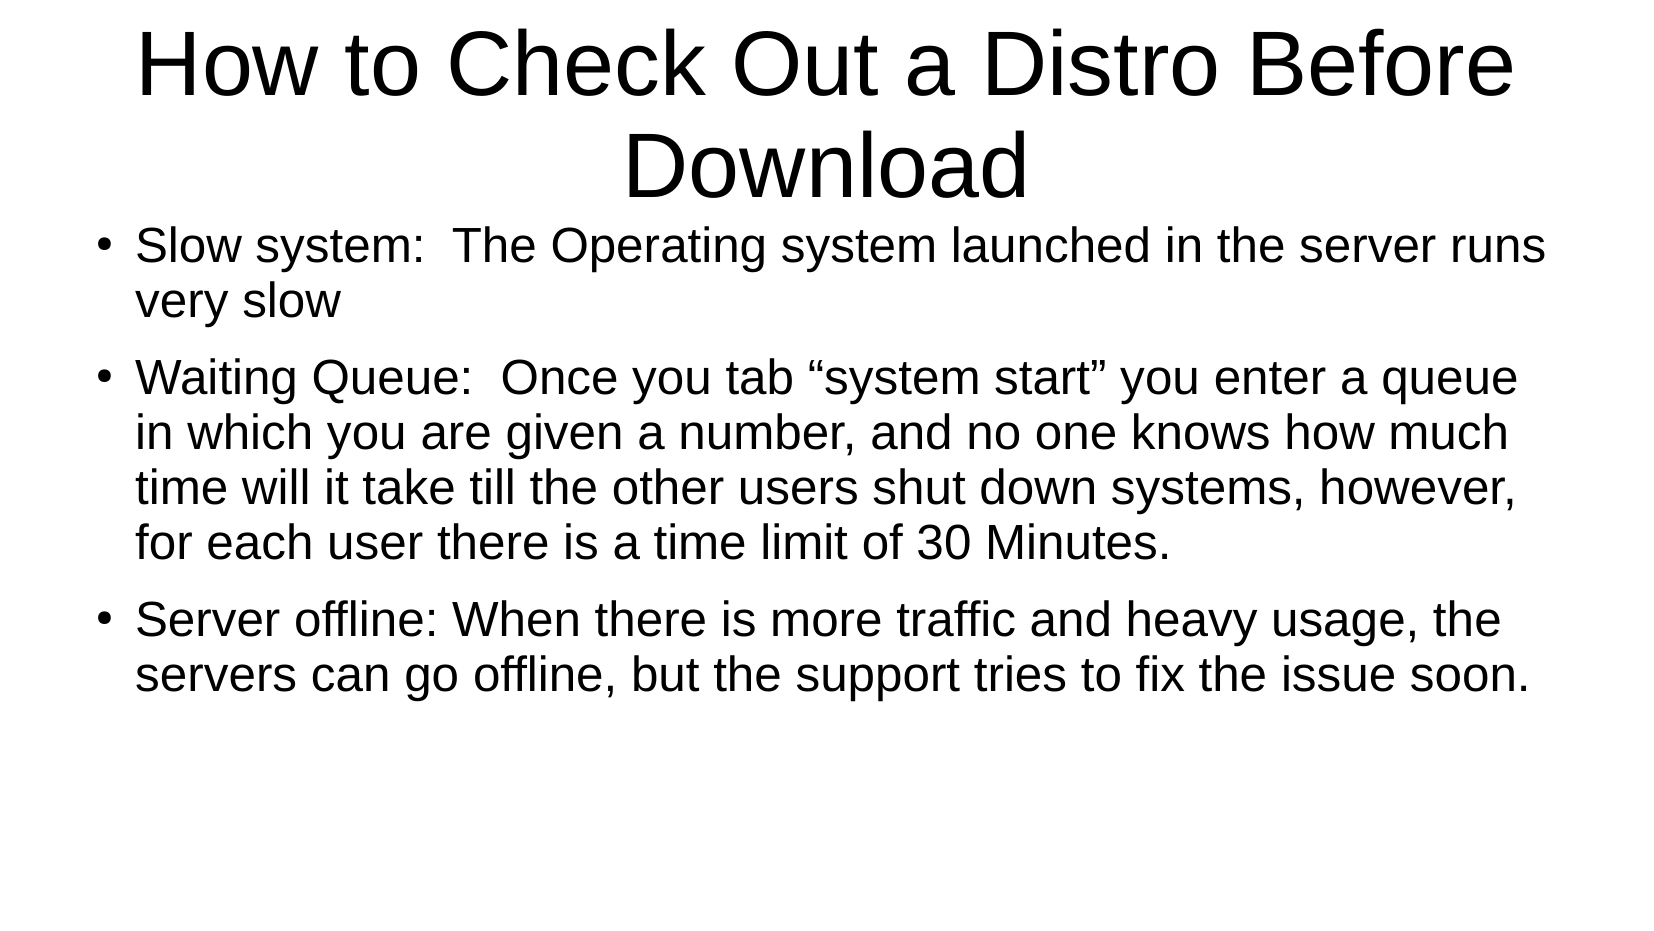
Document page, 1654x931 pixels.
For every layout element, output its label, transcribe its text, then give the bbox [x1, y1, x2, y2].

title How to Check Out a Distro Before Download [82, 12, 1571, 217]
list Slow system: The Operating system launched in the server runs very slow Waiting Queue: Once you tab “system start” you enter a queue in which you are given a number, and no one knows how much time will it take till the other users shut down systems, however, for each user there is a time limit of 30 Minutes. Server offline: When there is more traffic and heavy usage, the servers can go offline, but the support tries to fix the issue soon. [82, 217, 1571, 758]
